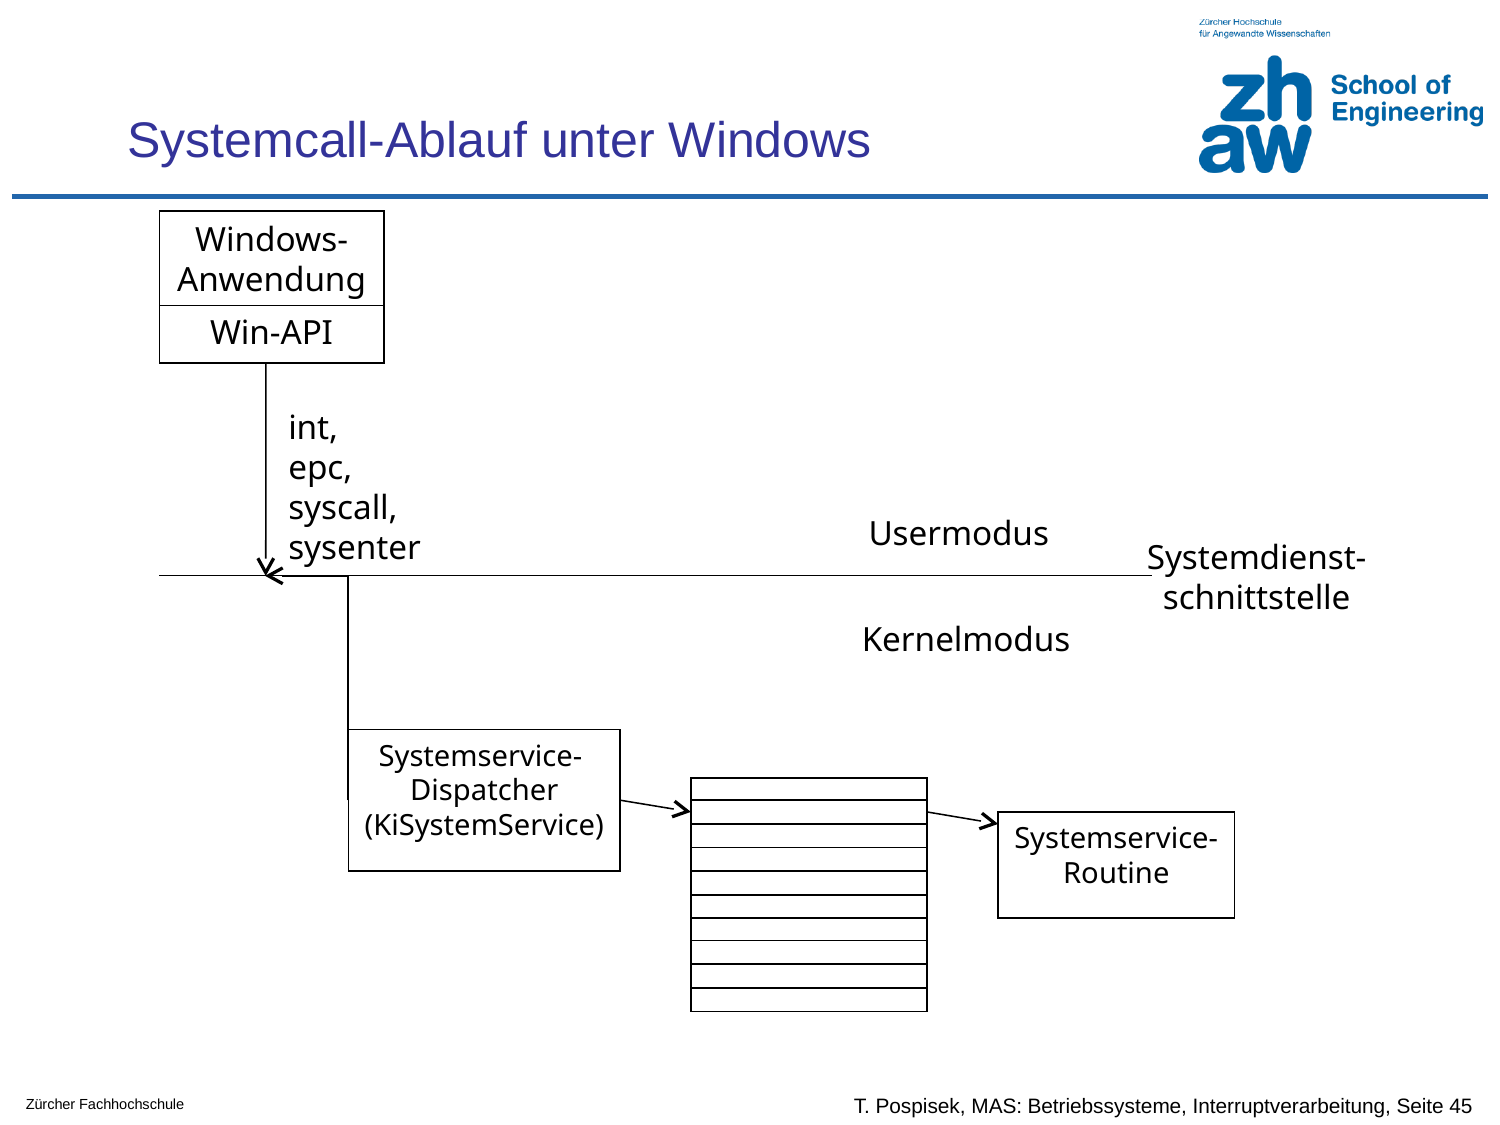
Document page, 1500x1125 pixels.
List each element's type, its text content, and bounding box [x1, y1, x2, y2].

text_box Systemdienst- schnittstelle [1132, 528, 1382, 624]
text_box Windows- Anwendung [159, 210, 384, 306]
text_box Systemservice- Routine [998, 811, 1235, 919]
text_box [690, 777, 928, 1012]
text_box int, epc, syscall, sysenter [273, 398, 437, 574]
title Systemcall-Ablauf unter Windows [112, 66, 1391, 175]
text_box Kernelmodus [846, 611, 1086, 666]
text_box Usermodus [853, 504, 1065, 560]
text_box Systemservice- Dispatcher (KiSystemService) [348, 729, 621, 872]
text_box Win-API [159, 306, 384, 364]
picture [1199, 19, 1483, 173]
